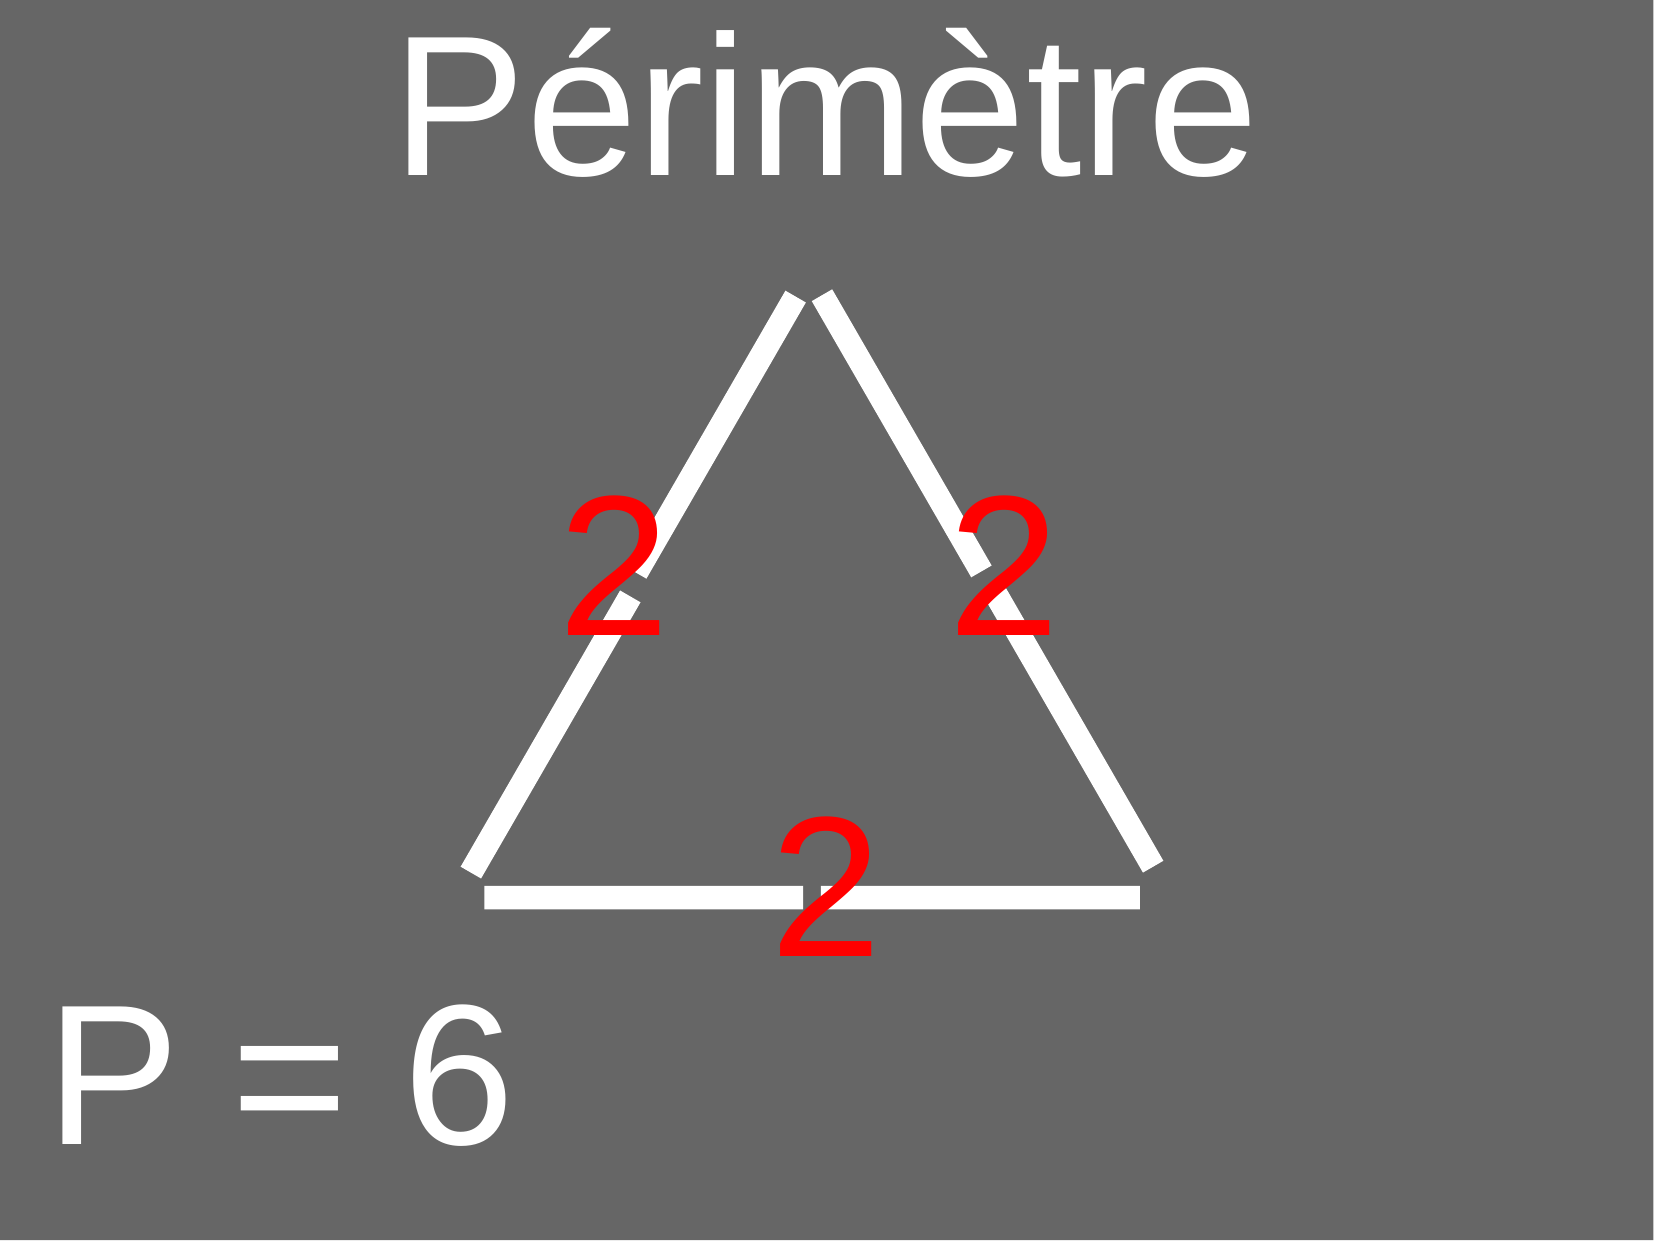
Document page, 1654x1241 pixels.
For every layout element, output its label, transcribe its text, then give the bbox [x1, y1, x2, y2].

title Périmètre [353, 0, 1300, 237]
text_box 2 [544, 446, 686, 686]
text_box 2 [933, 446, 1075, 686]
text_box 2 [755, 767, 897, 944]
text_box [0, 0, 1654, 1241]
title P = 6 [46, 944, 993, 1205]
